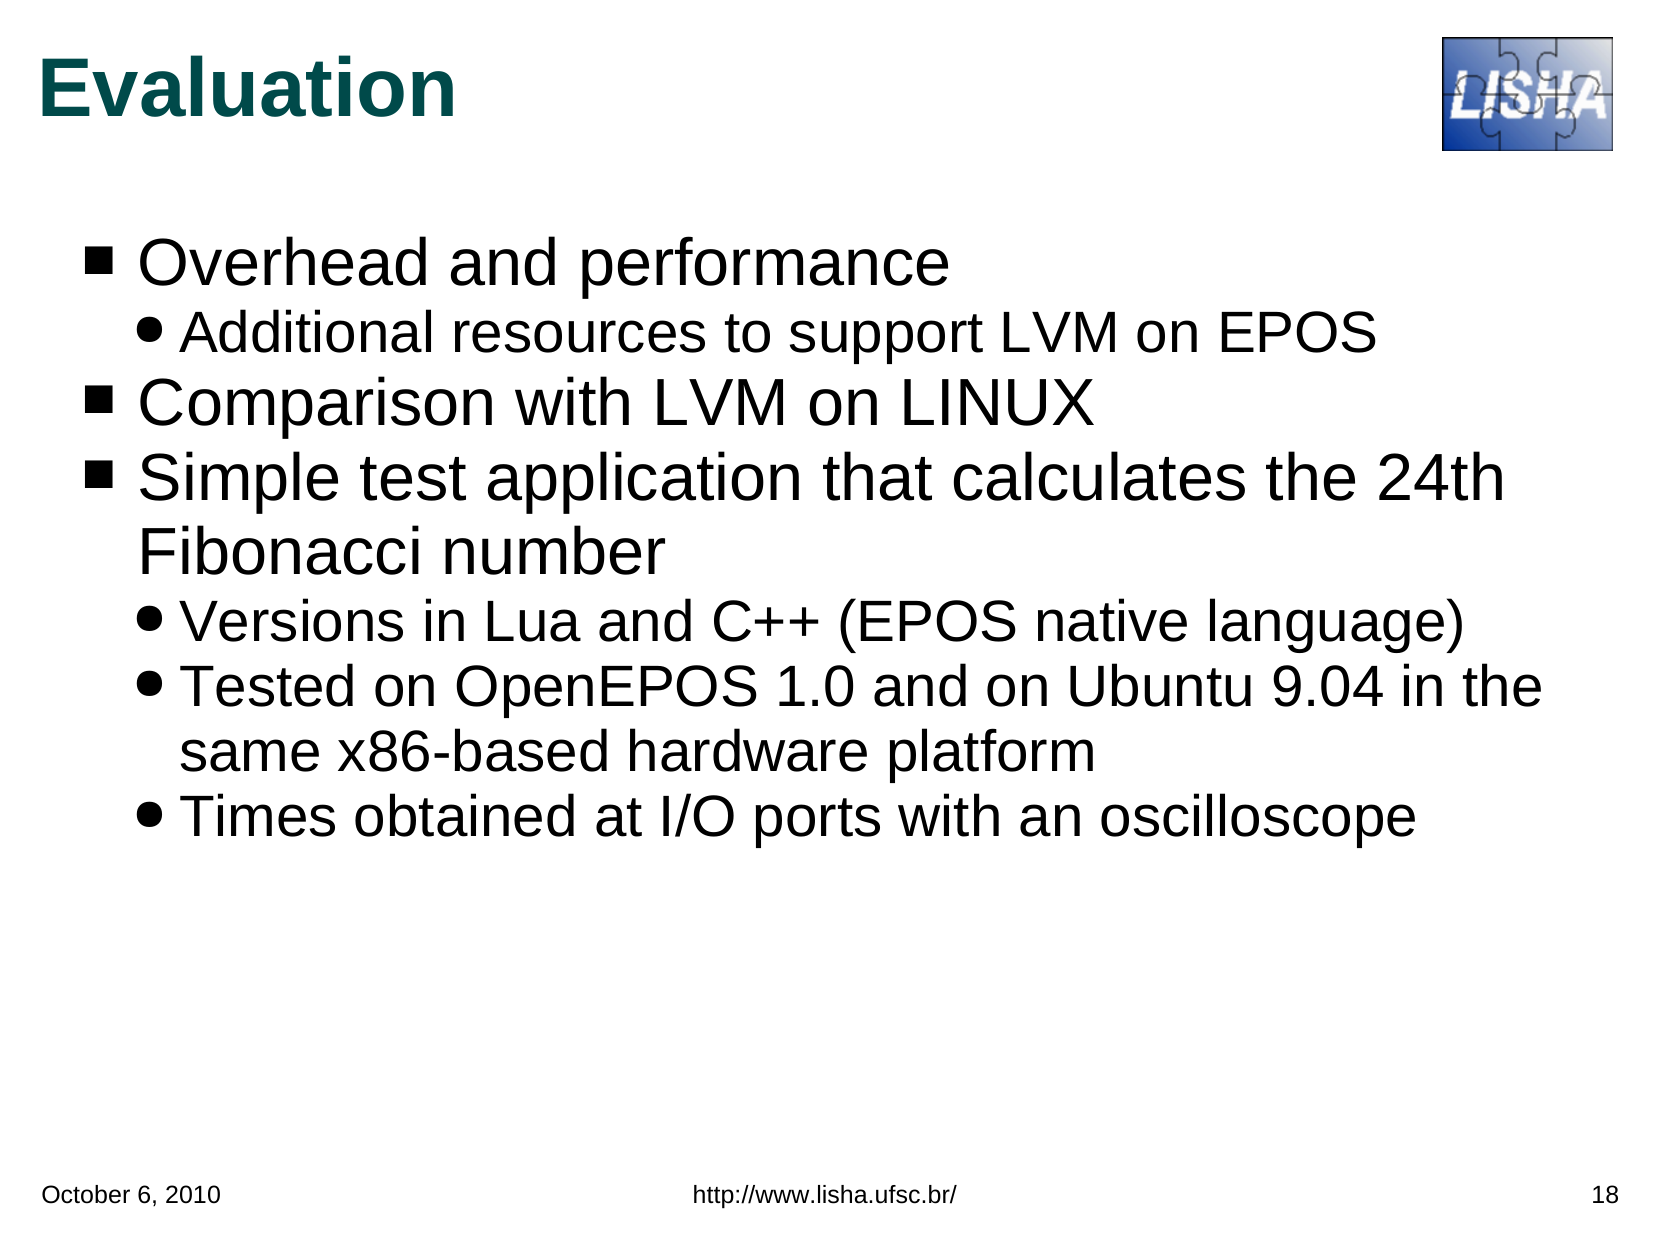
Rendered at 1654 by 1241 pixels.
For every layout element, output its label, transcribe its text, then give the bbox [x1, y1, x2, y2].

title Evaluation [37, 37, 1426, 151]
picture [1442, 37, 1613, 151]
list Overhead and performance Additional resources to support LVM on EPOS Comparison with LVM on LINUX Simple test application that calculates the 24th Fibonacci number Versions in Lua and C++ (EPOS native language) Tested on OpenEPOS 1.0 and on Ubuntu 9.04 in the same x86-based hardware platform Times obtained at I/O ports with an oscilloscope [37, 225, 1613, 1163]
